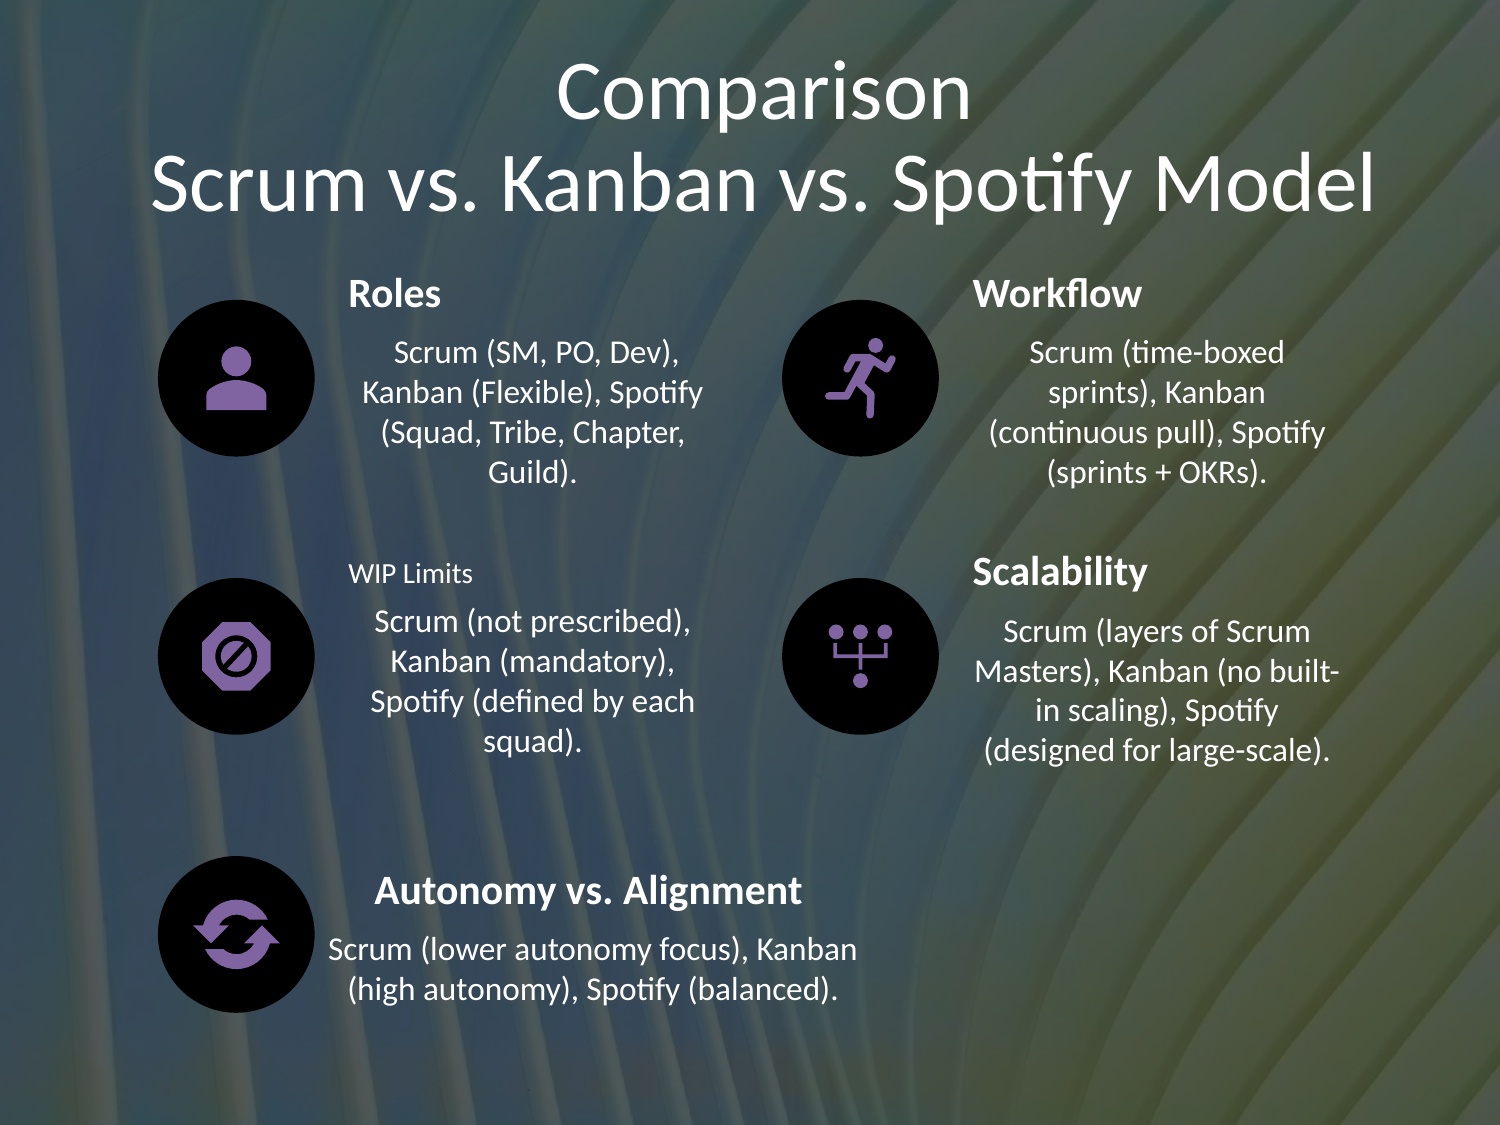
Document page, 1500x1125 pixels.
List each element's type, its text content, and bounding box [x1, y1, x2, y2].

picture [0, 0, 1500, 1125]
text_box [782, 299, 939, 457]
text_box [157, 299, 315, 457]
text_box [157, 856, 311, 1013]
text_box [157, 577, 315, 735]
text_box Roles Scrum (SM, PO, Dev), Kanban (Flexible), Spotify (Squad, Tribe, Chapter, Guild). [348, 299, 718, 457]
text_box Autonomy vs. Alignment Scrum (lower autonomy focus), Kanban (high autonomy), Spotify (balanced). [311, 856, 876, 1014]
text_box [782, 577, 939, 735]
text_box Workflow Scrum (time-boxed sprints), Kanban (continuous pull), Spotify (sprints + OKRs). [972, 299, 1342, 457]
title Comparison Scrum vs. Kanban vs. Spotify Model [117, 28, 1412, 247]
text_box Scalability Scrum (layers of Scrum Masters), Kanban (no built-in scaling), Spotify (designed for large-scale). [972, 577, 1342, 735]
text_box WIP Limits Scrum (not prescribed), Kanban (mandatory), Spotify (defined by each squad). [348, 577, 718, 735]
